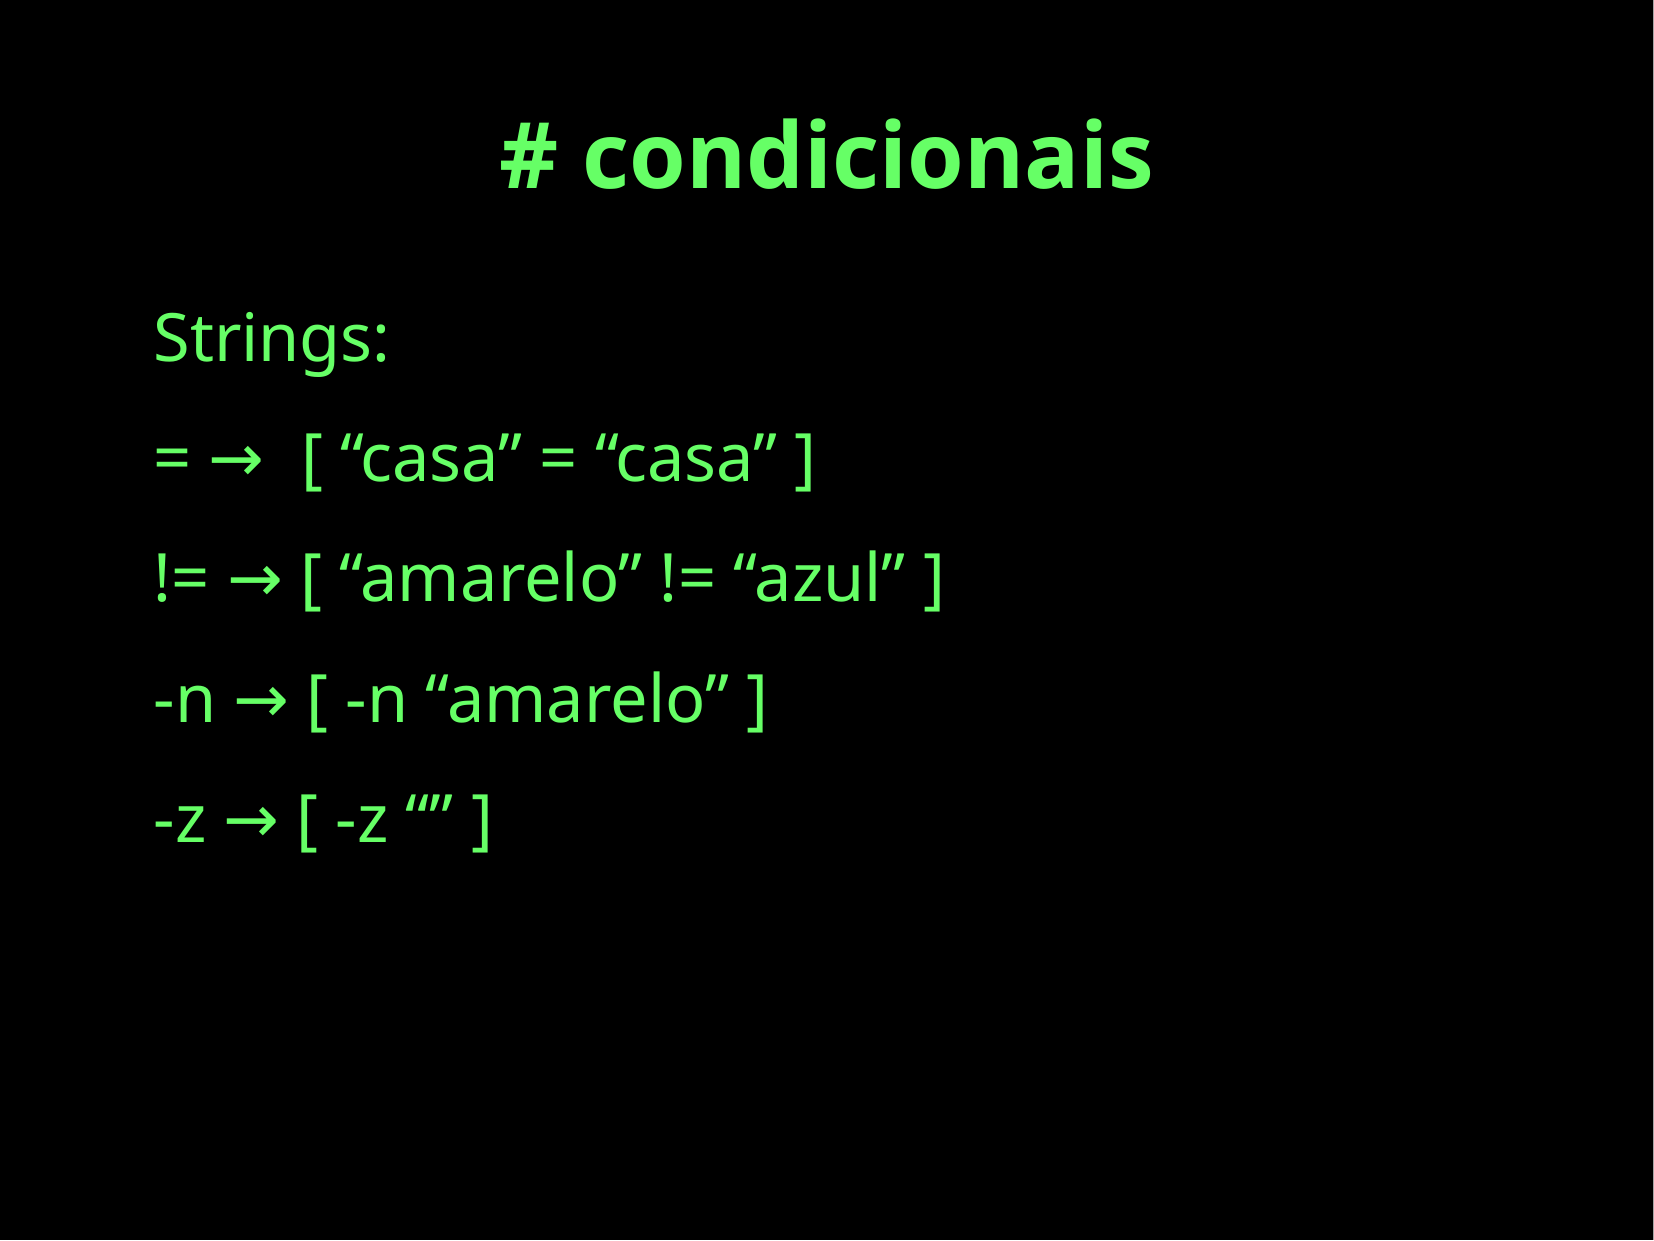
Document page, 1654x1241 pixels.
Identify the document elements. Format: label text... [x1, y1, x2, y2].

title # condicionais [82, 49, 1571, 257]
list Strings: = → [ “casa” = “casa” ] != → [ “amarelo” != “azul” ] -n → [ -n “amarelo” ] -z → [ -z “” ] [82, 290, 1571, 1010]
